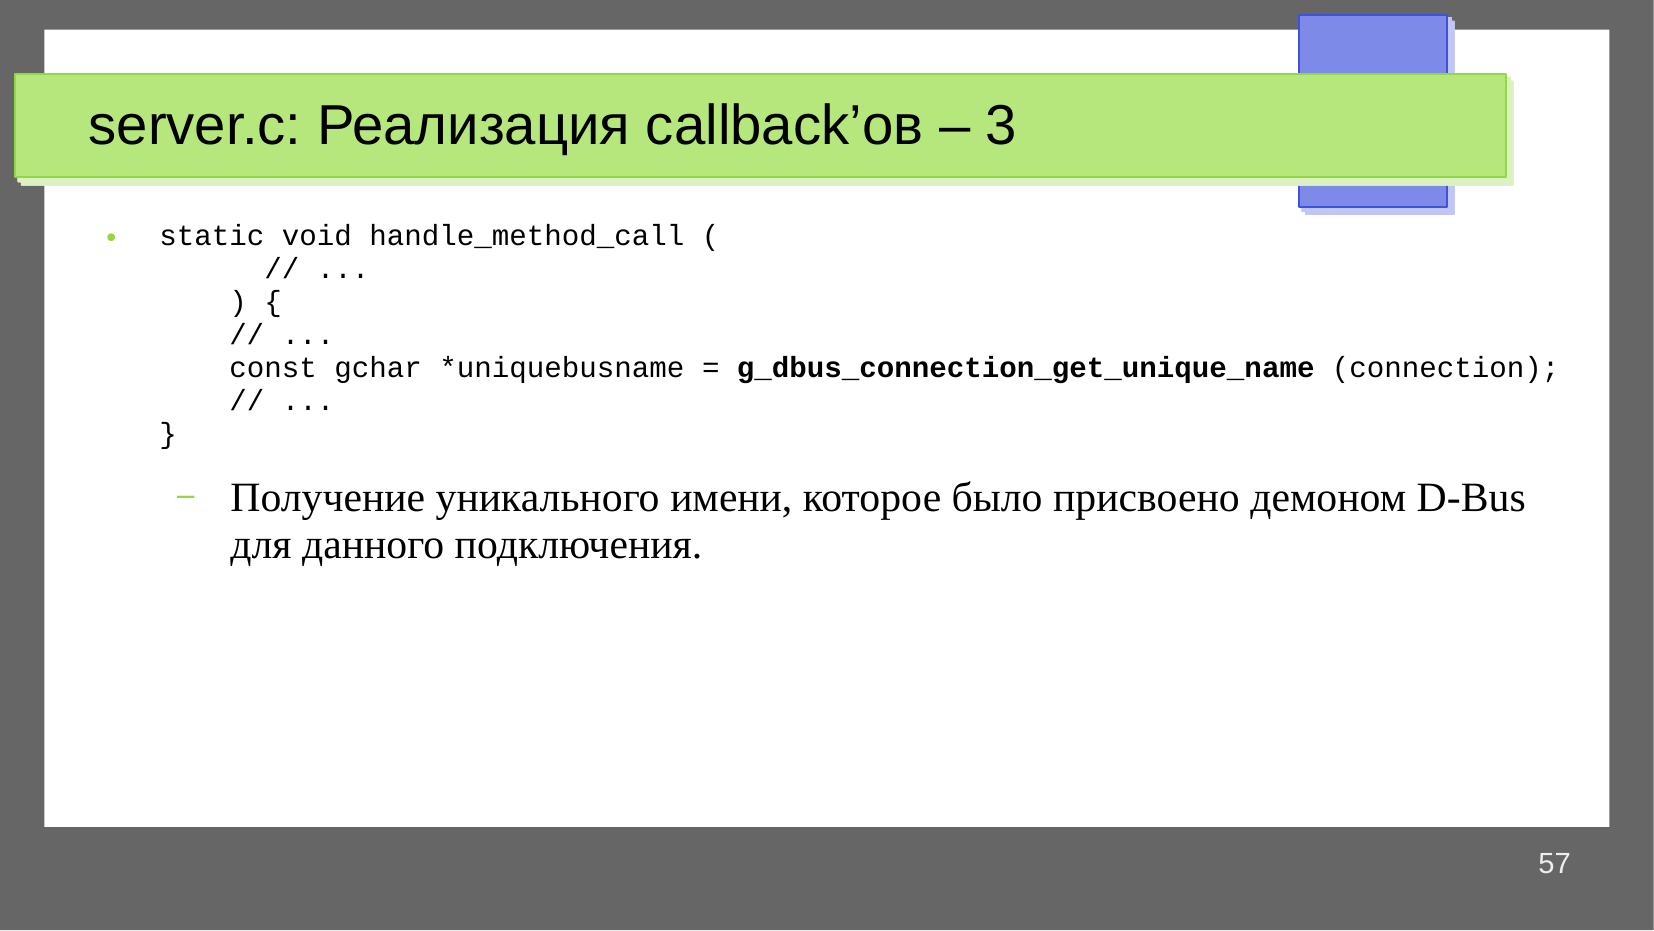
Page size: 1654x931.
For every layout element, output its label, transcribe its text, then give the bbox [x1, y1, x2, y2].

list static void handle_method_call ( // ... ) { // ... const gchar *uniquebusname = g_dbus_connection_get_unique_name (connection); // ... } Получение уникального имени, которое было присвоено демоном D-Bus для данного подключения. [88, 221, 1565, 813]
title server.c: Реализация callback’ов – 3 [88, 73, 1506, 178]
